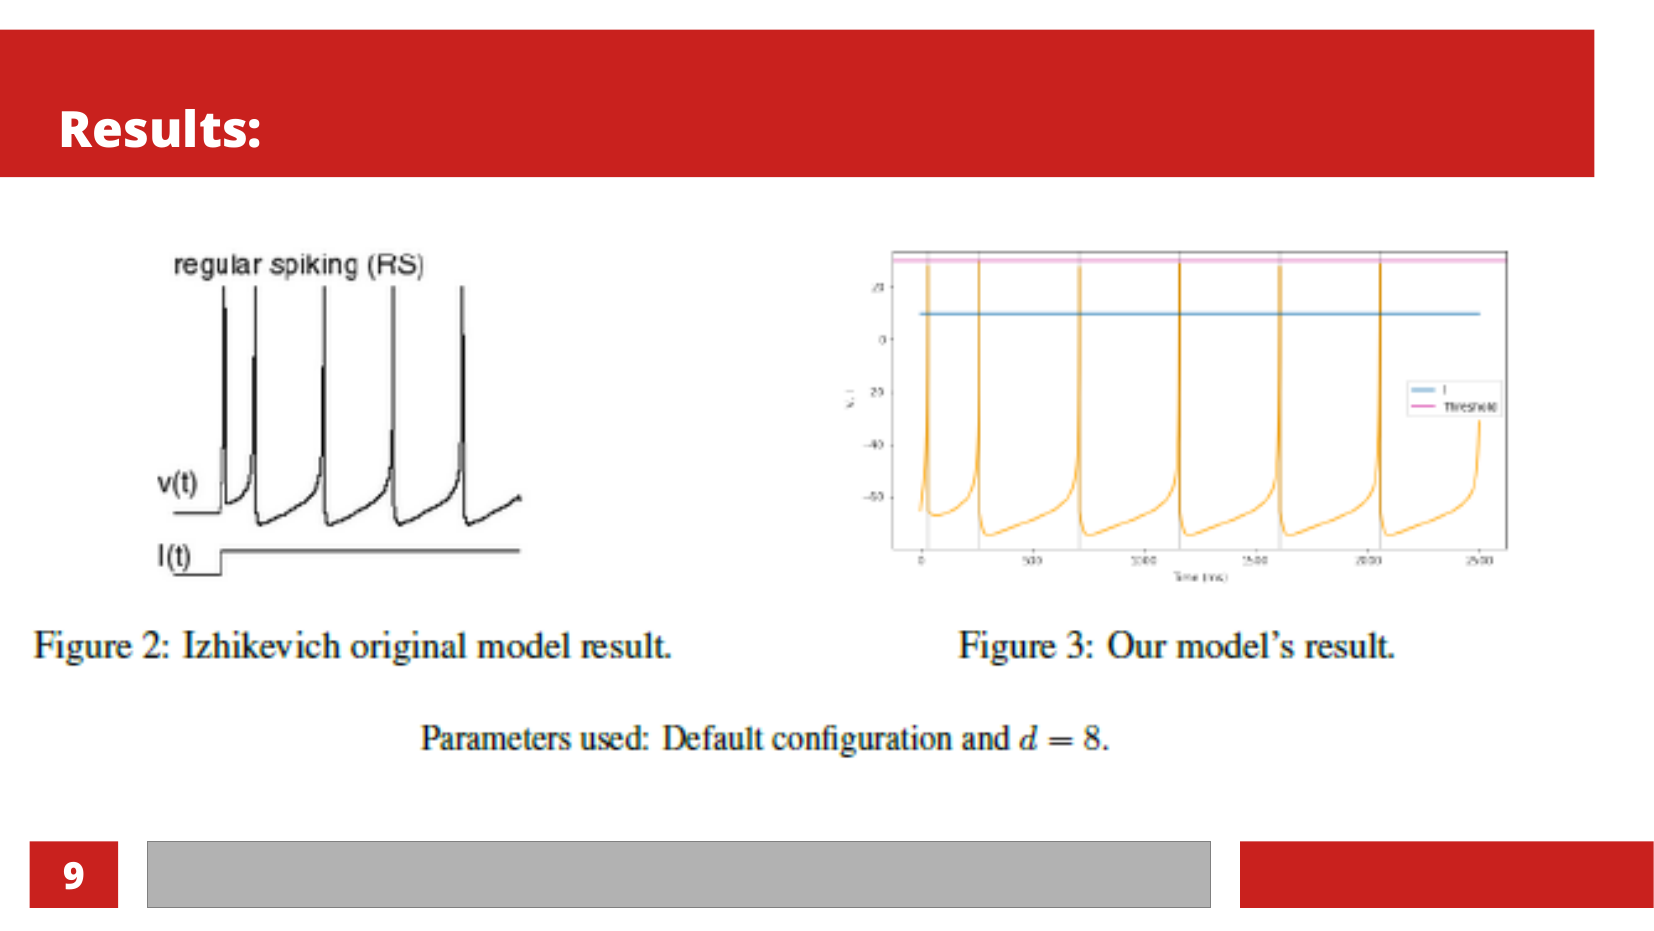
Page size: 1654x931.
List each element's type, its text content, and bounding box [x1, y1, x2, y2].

title Results: [59, 44, 1595, 163]
picture [0, 207, 1568, 768]
